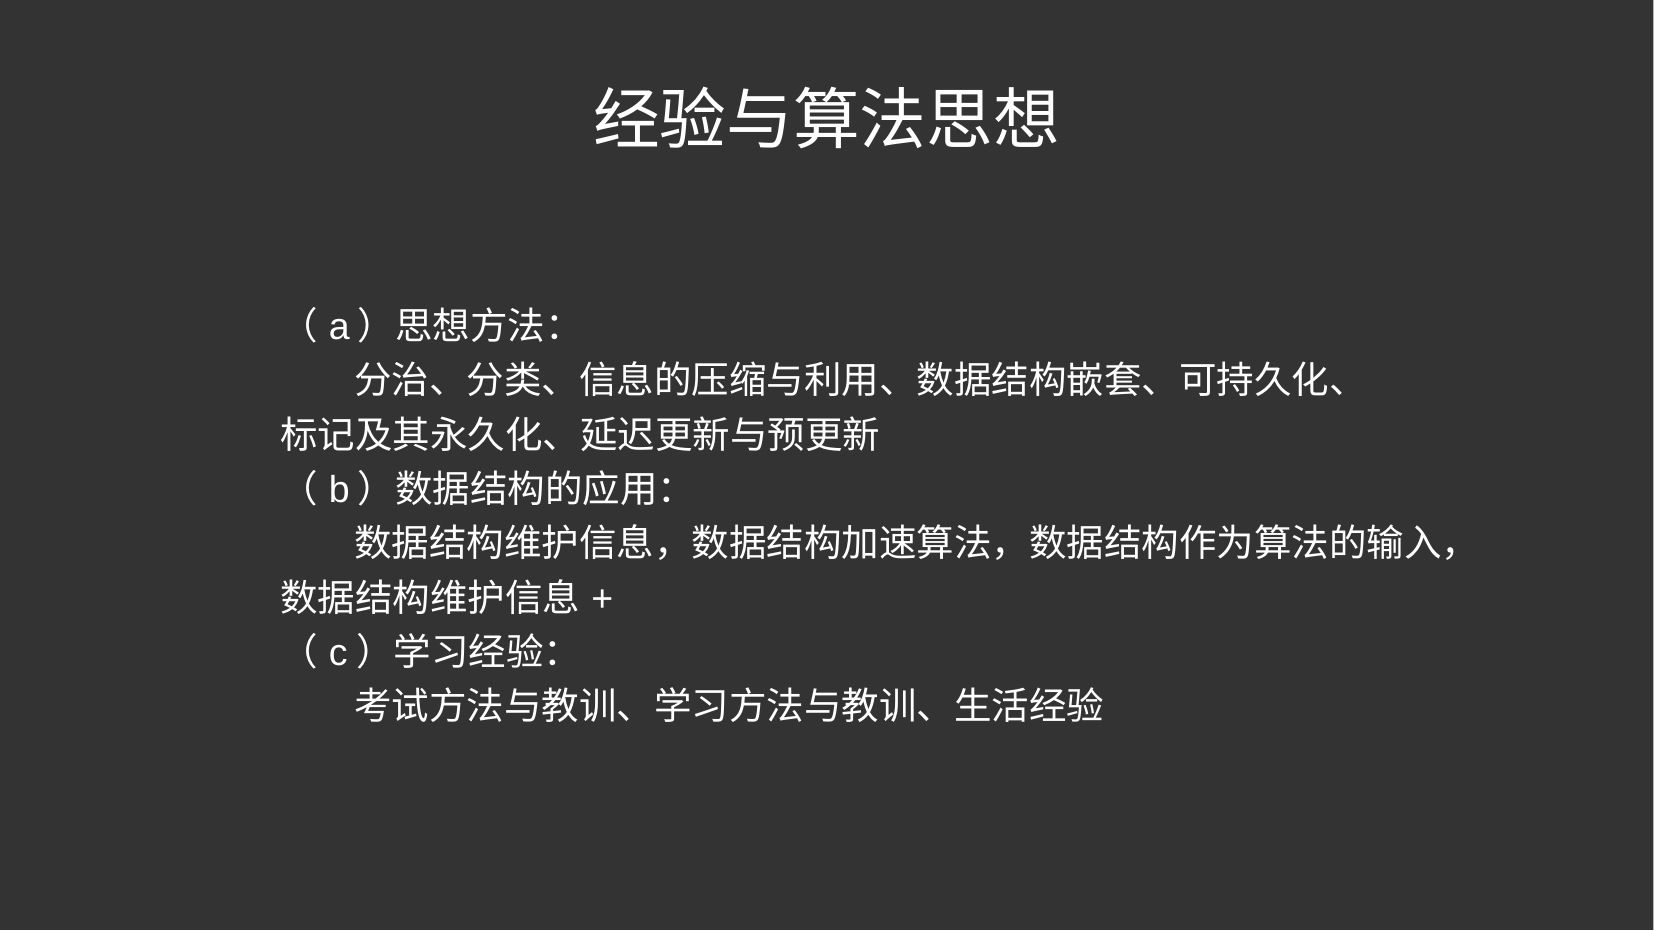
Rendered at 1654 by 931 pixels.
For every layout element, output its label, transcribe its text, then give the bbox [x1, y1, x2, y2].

text_box （a）思想方法： 分治、分类、信息的压缩与利用、数据结构嵌套、可持久化、 标记及其永久化、延迟更新与预更新 （b）数据结构的应用： 数据结构维护信息，数据结构加速算法，数据结构作为算法的输入， 数据结构维护信息+ （c）学习经验： 考试方法与教训、学习方法与教训、生活经验 [118, 288, 1560, 804]
title 经验与算法思想 [82, 37, 1571, 193]
